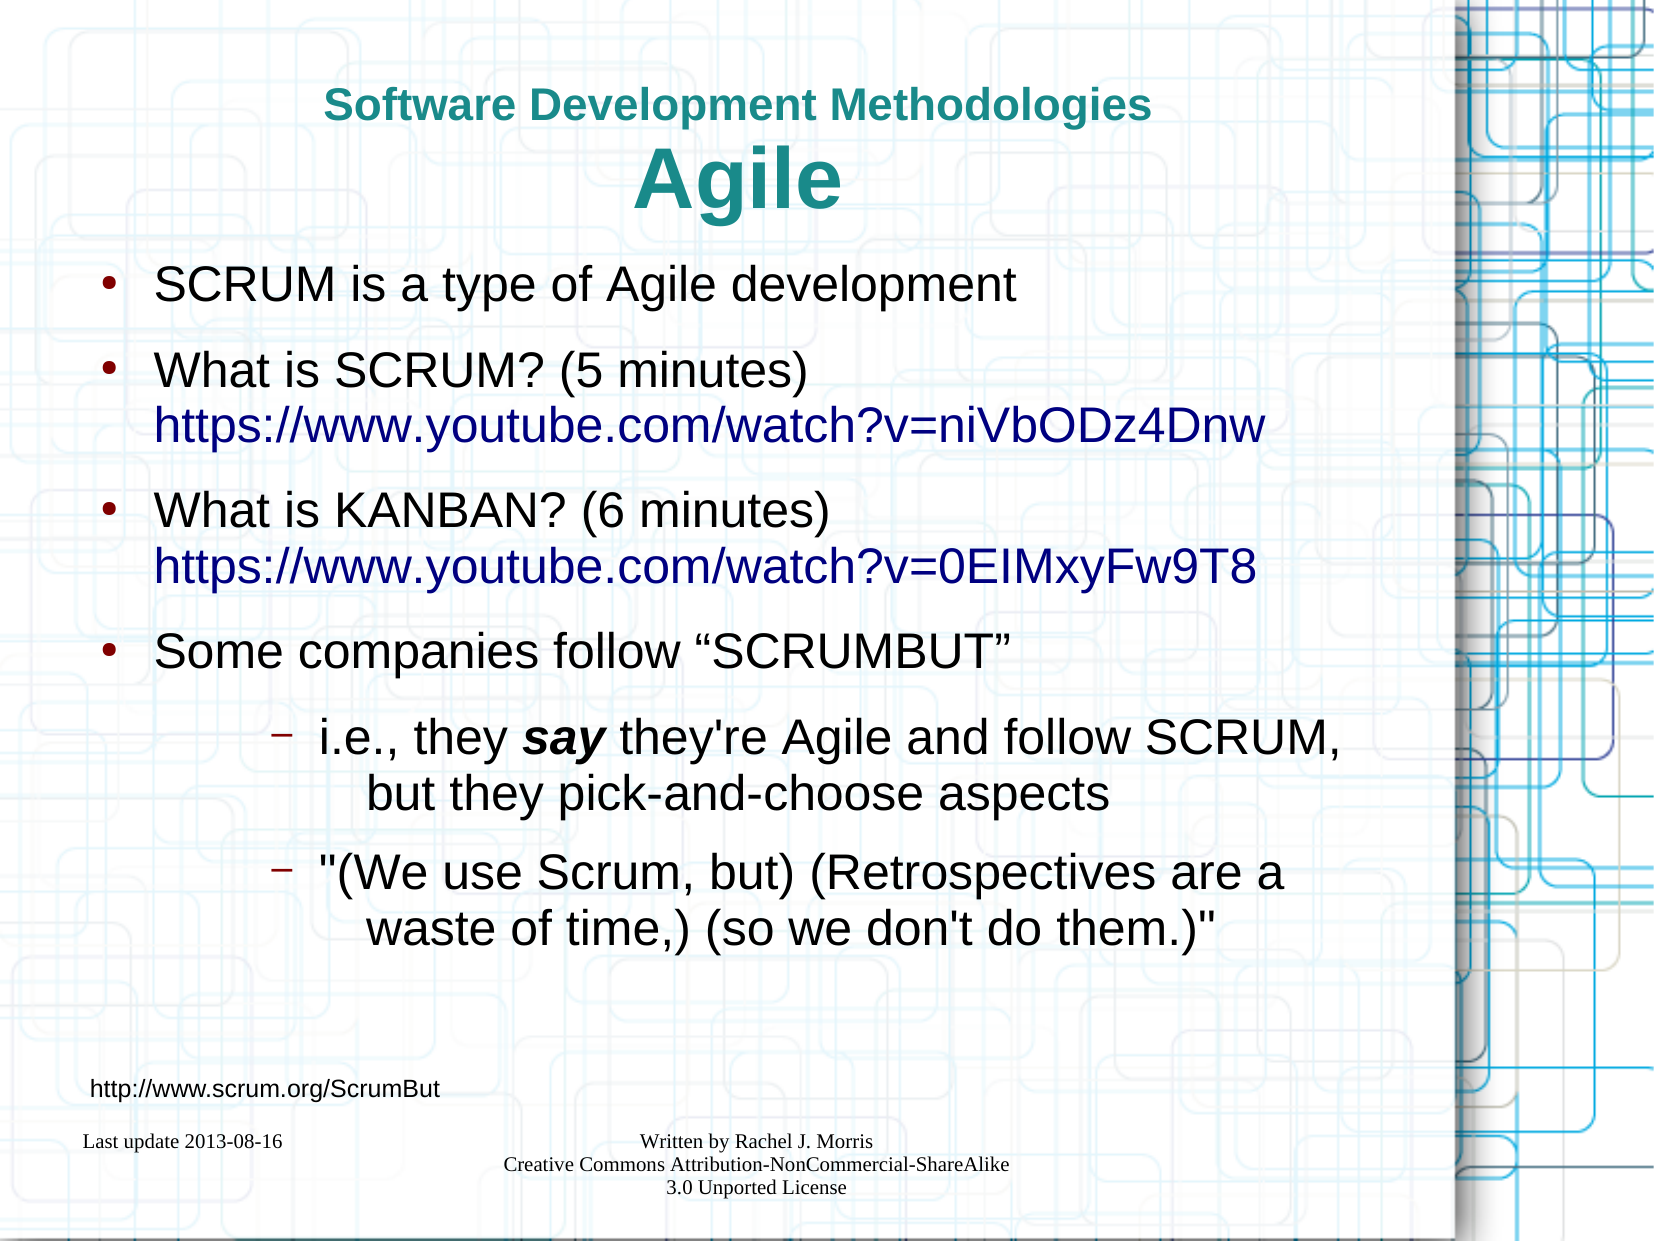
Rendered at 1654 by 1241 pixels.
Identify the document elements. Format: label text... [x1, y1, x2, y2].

list SCRUM is a type of Agile development What is SCRUM? (5 minutes) https://www.youtube.com/watch?v=niVbODz4Dnw What is KANBAN? (6 minutes) https://www.youtube.com/watch?v=0EIMxyFw9T8 Some companies follow “SCRUMBUT” i.e., they say they're Agile and follow SCRUM, but they pick-and-choose aspects "(We use Scrum, but) (Retrospectives are a waste of time,) (so we don't do them.)" [82, 256, 1418, 1010]
title Software Development Methodologies Agile [59, 49, 1418, 257]
text_box http://www.scrum.org/ScrumBut [75, 1067, 1396, 1111]
picture [0, 0, 1654, 1241]
